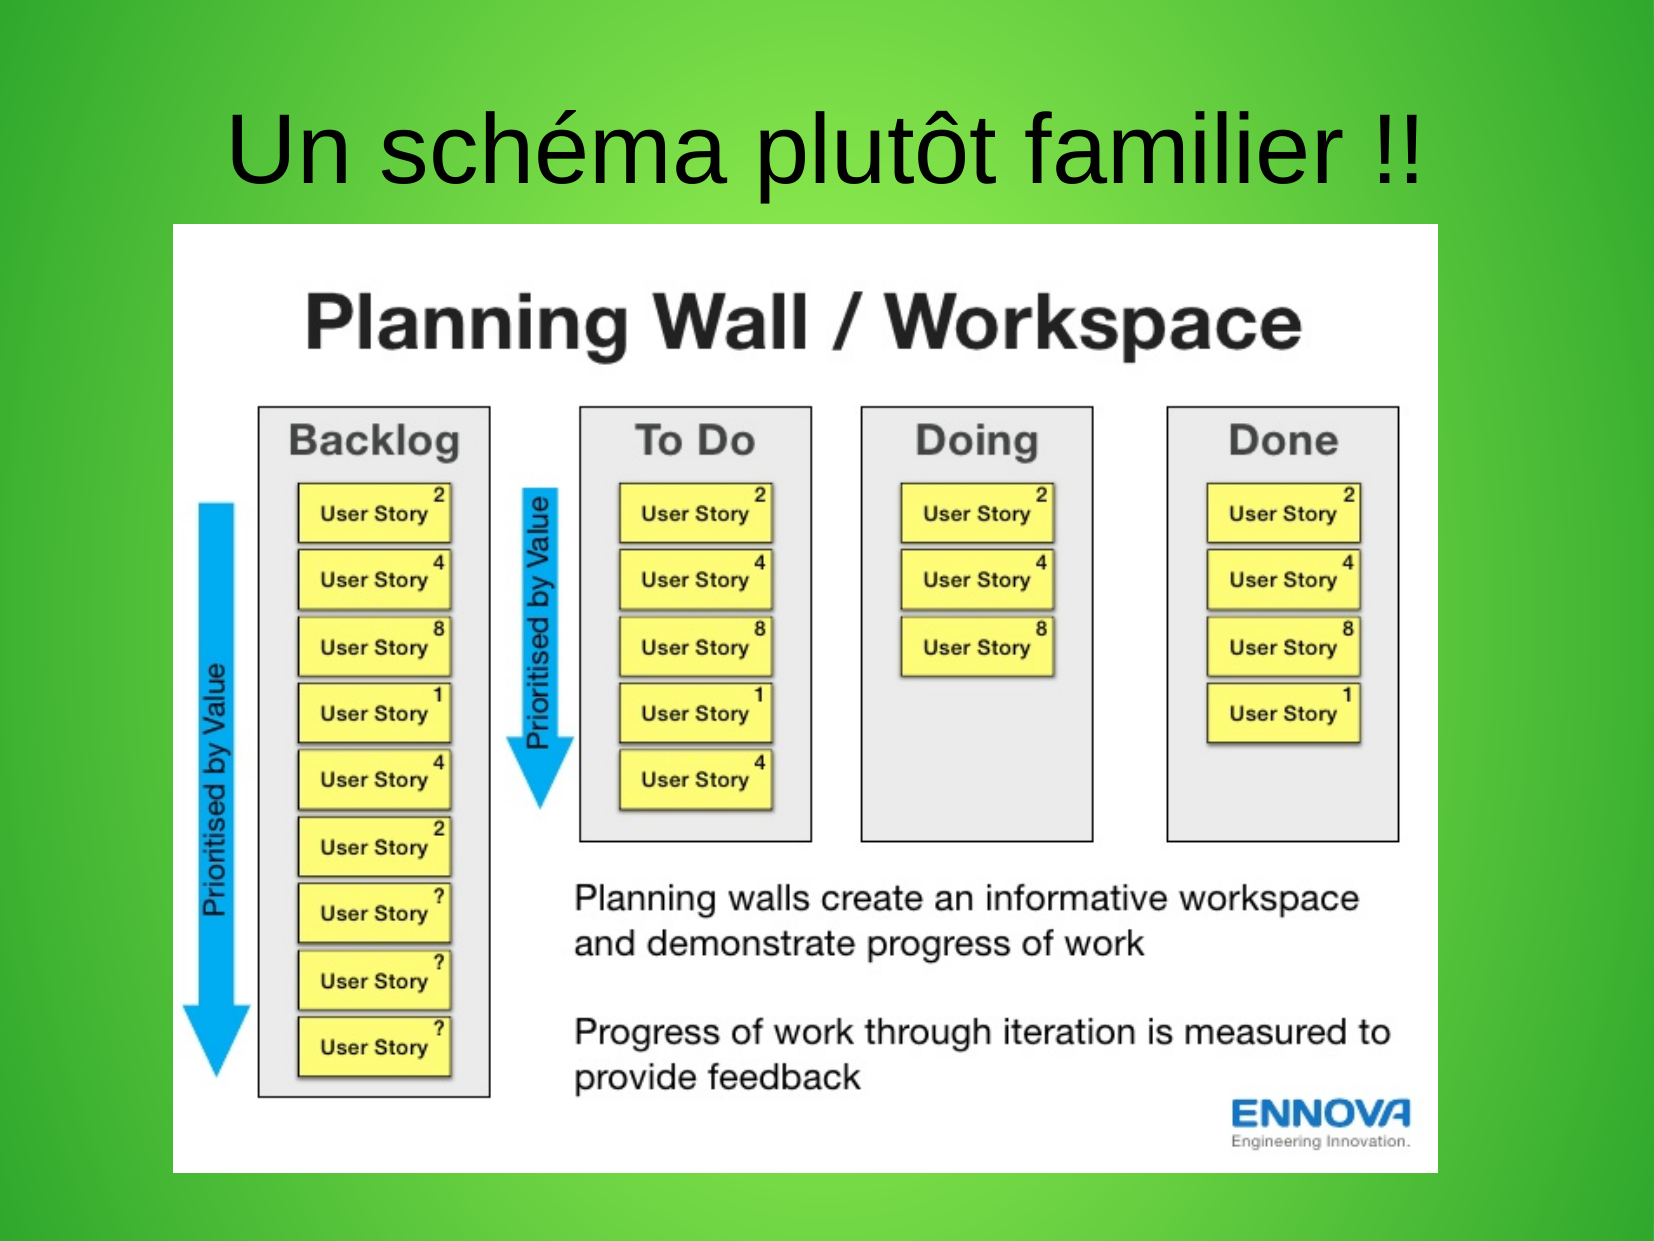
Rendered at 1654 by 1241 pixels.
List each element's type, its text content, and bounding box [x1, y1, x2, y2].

picture [173, 224, 1438, 1173]
title Un schéma plutôt familier !! [82, 47, 1571, 252]
